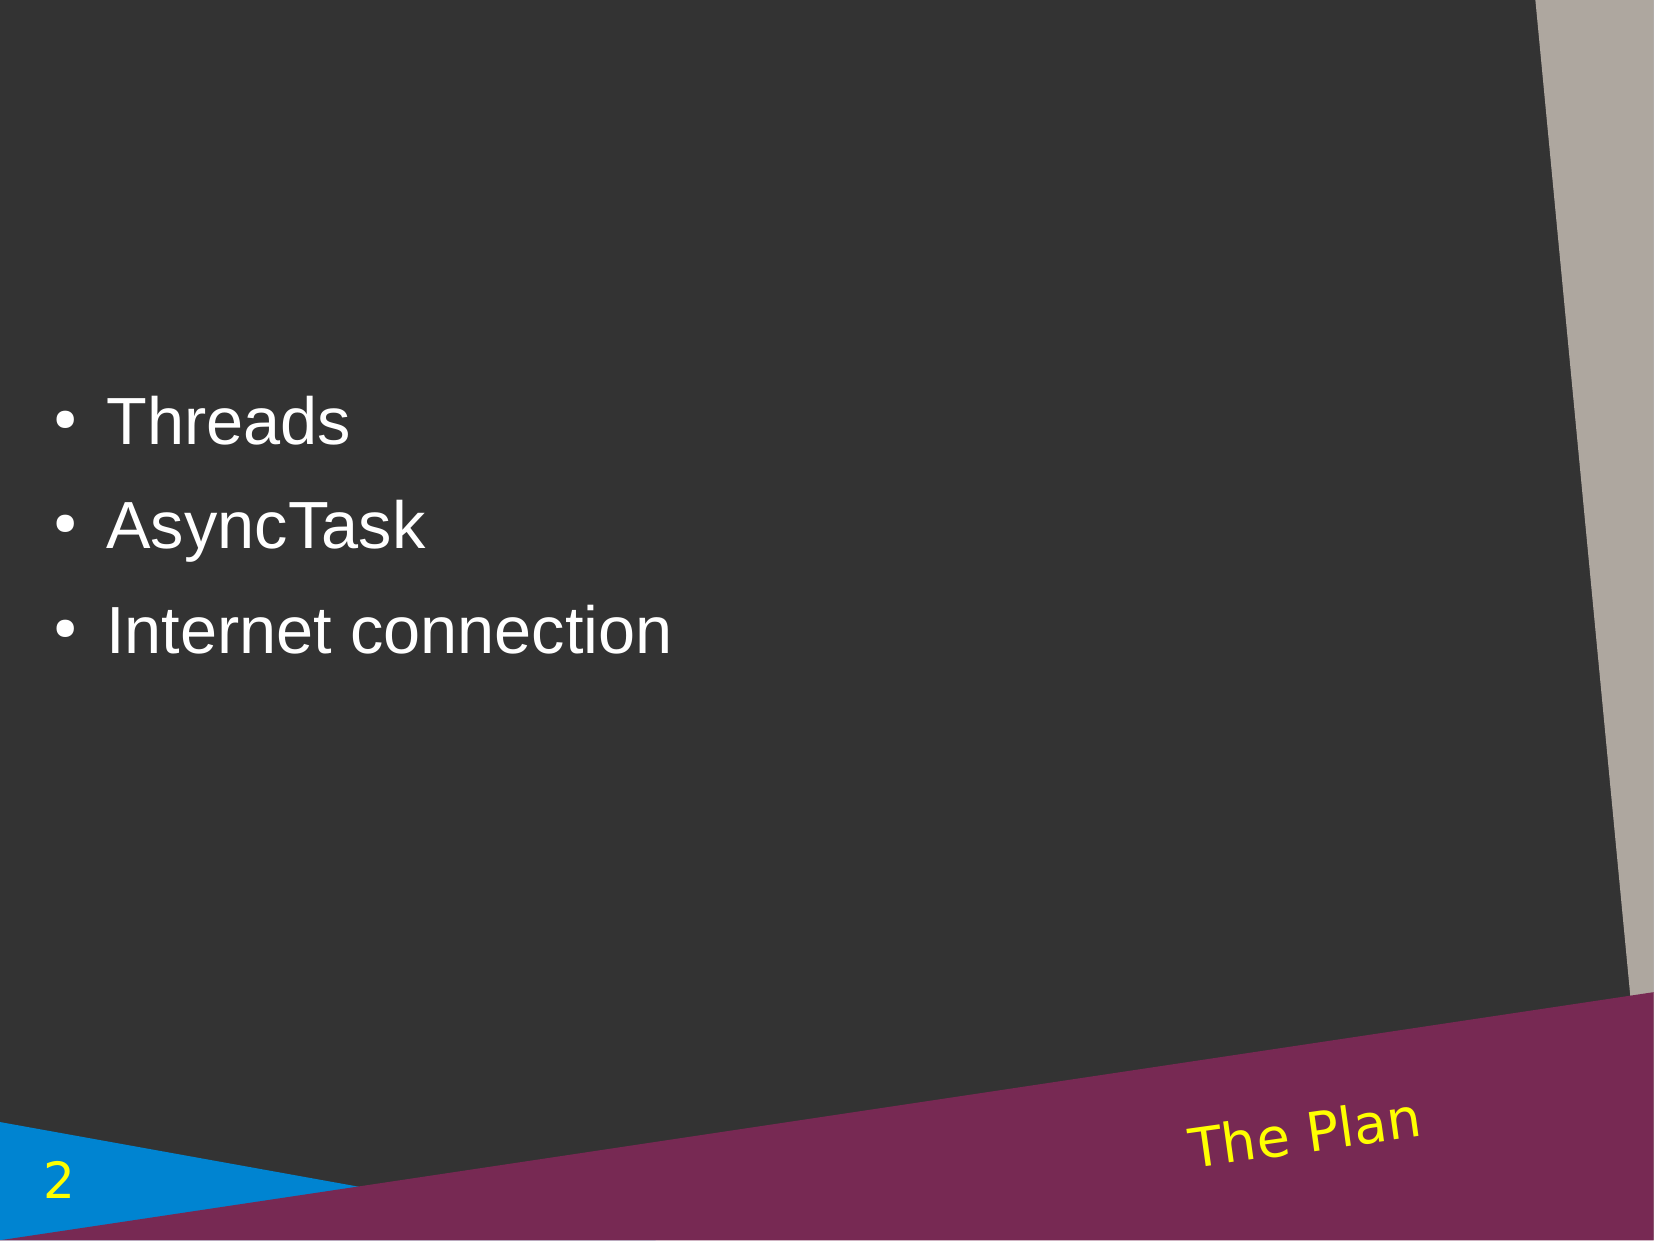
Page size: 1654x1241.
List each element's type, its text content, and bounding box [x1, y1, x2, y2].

list Threads AsyncTask Internet connection [35, 59, 1524, 993]
title The Plan [956, 995, 1654, 1241]
